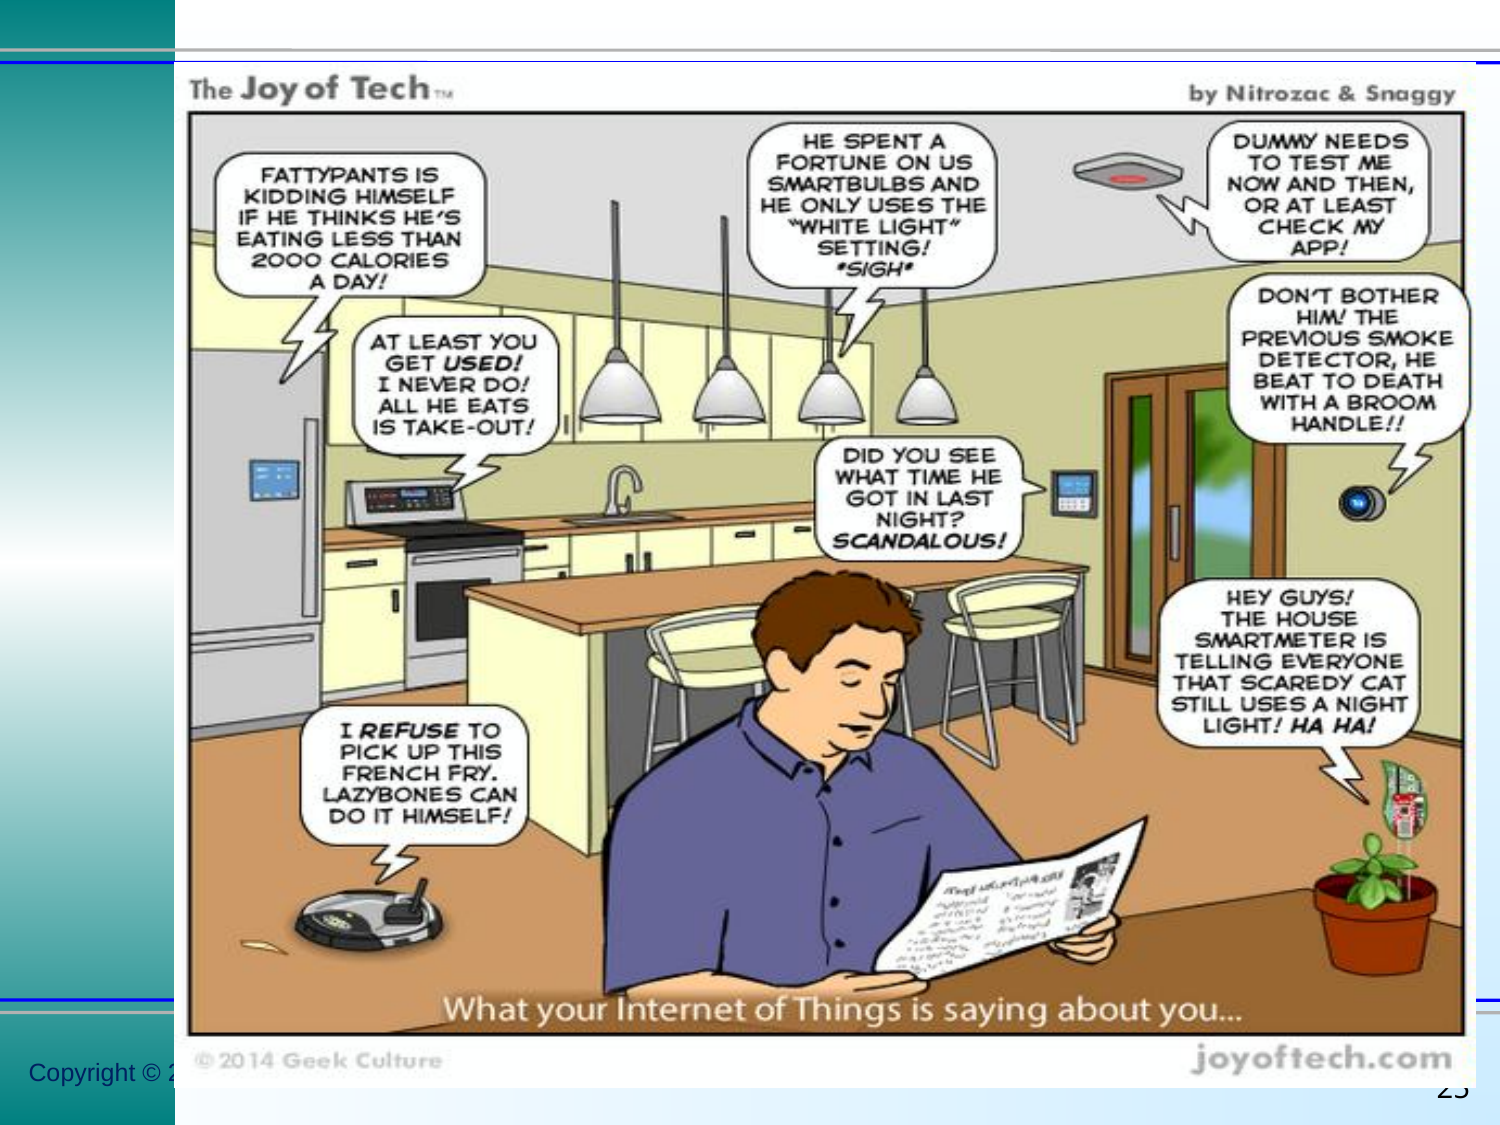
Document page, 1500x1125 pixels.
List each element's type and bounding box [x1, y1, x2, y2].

picture [175, 52, 1500, 61]
picture [174, 62, 1500, 1125]
picture [175, 0, 1500, 48]
